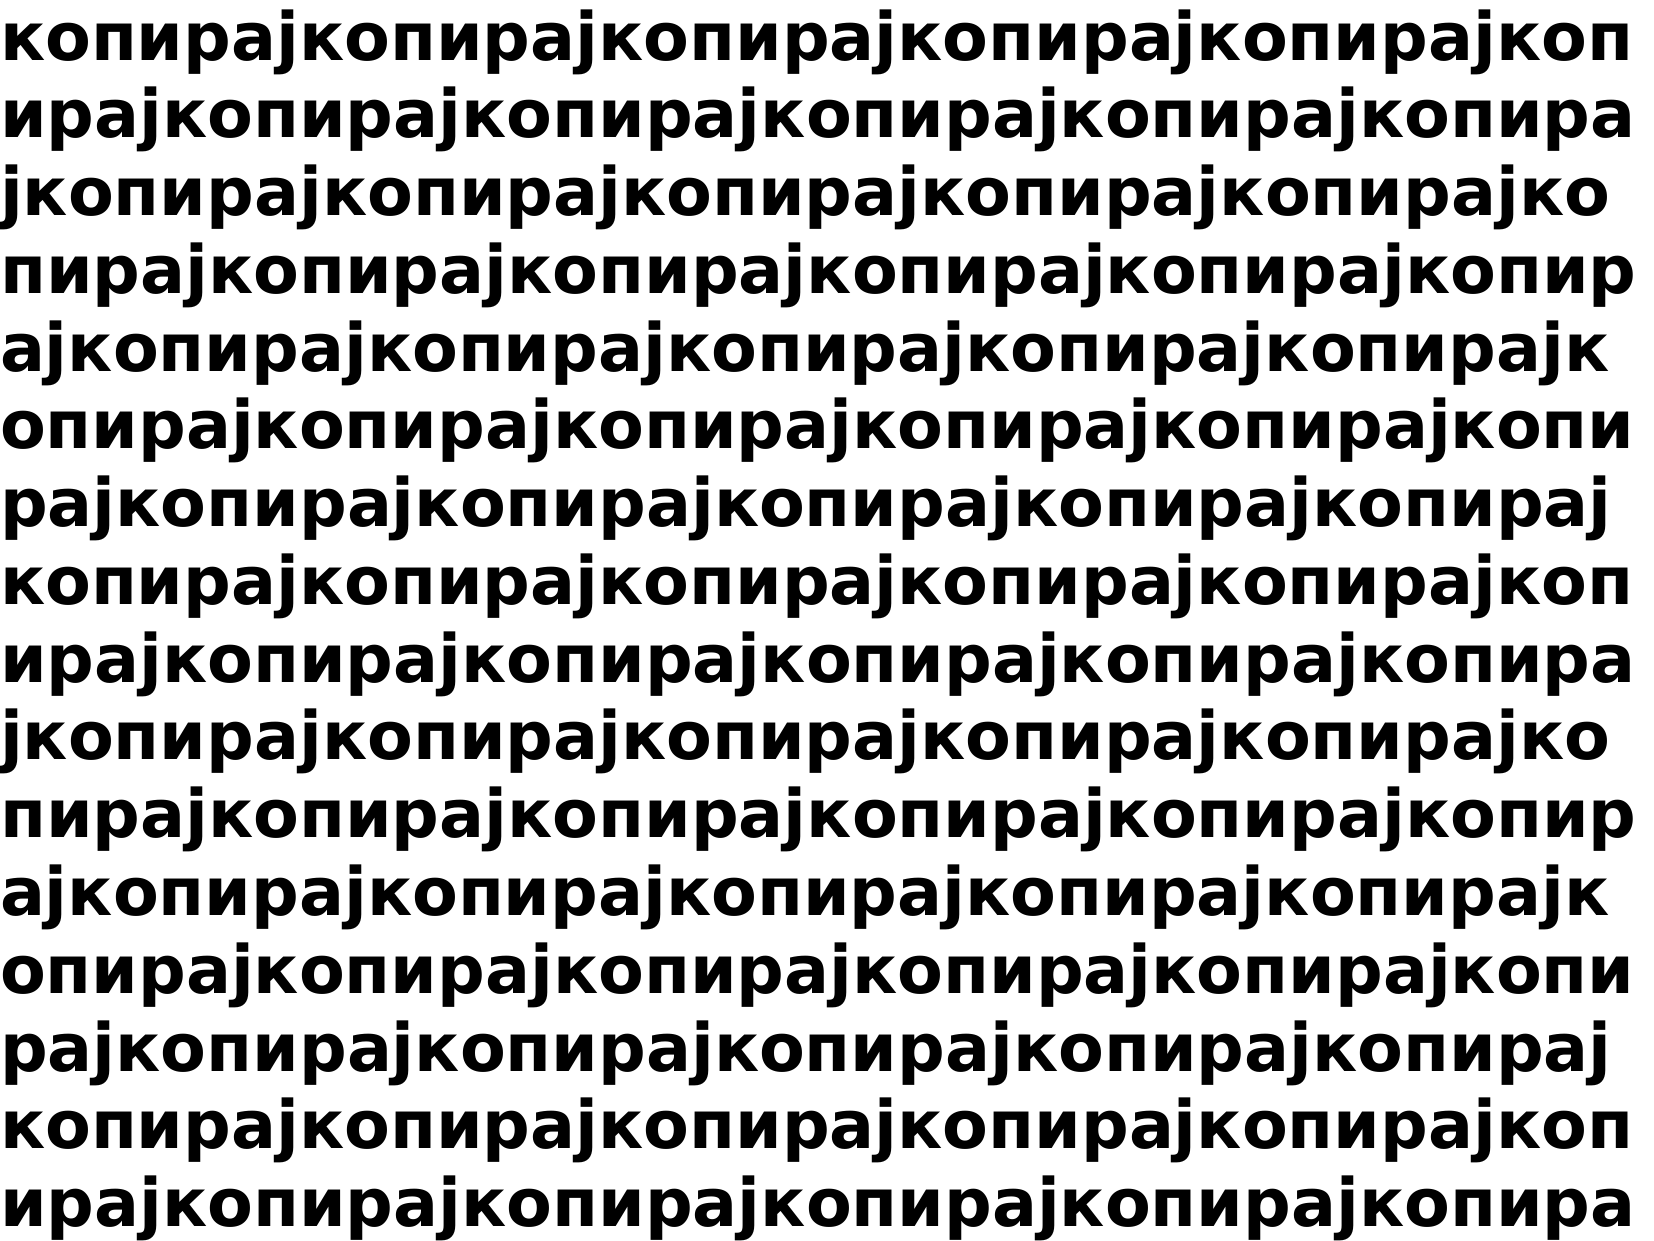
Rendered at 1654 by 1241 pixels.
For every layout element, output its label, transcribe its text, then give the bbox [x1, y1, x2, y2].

subtitle копирајкопирајкопирајкопирајкопирајкопирајкопирајкопирајкопирајкопирајкопирајкопирајкопирајкопирајкопирајкопирајкопирајкопирајкопирајкопирајкопирајкопирајкопирајкопирајкопирајкопирајкопирајкопирајкопирајкопирајкопирајкопирајкопирајкопирајкопирајкопирајкопирајкопирајкопирајкопирајкопирајкопирајкопирајкопирајкопирајкопирајкопирајкопирајкопирајкопирајкопирајкопирајкопирајкопирајкопирајкопирајкопирајкопирајкопирајкопирајкопирајкопирајкопирајкопирајкопирајкопирајкопирајкопирајкопирајкопирајкопирајкопирајкопирајкопирајкопирајкопирајкопирајкопирајкопирајкопирајкопирајкопирајкопирајкопирајкопирајкопирајкопира [0, 0, 1654, 1241]
